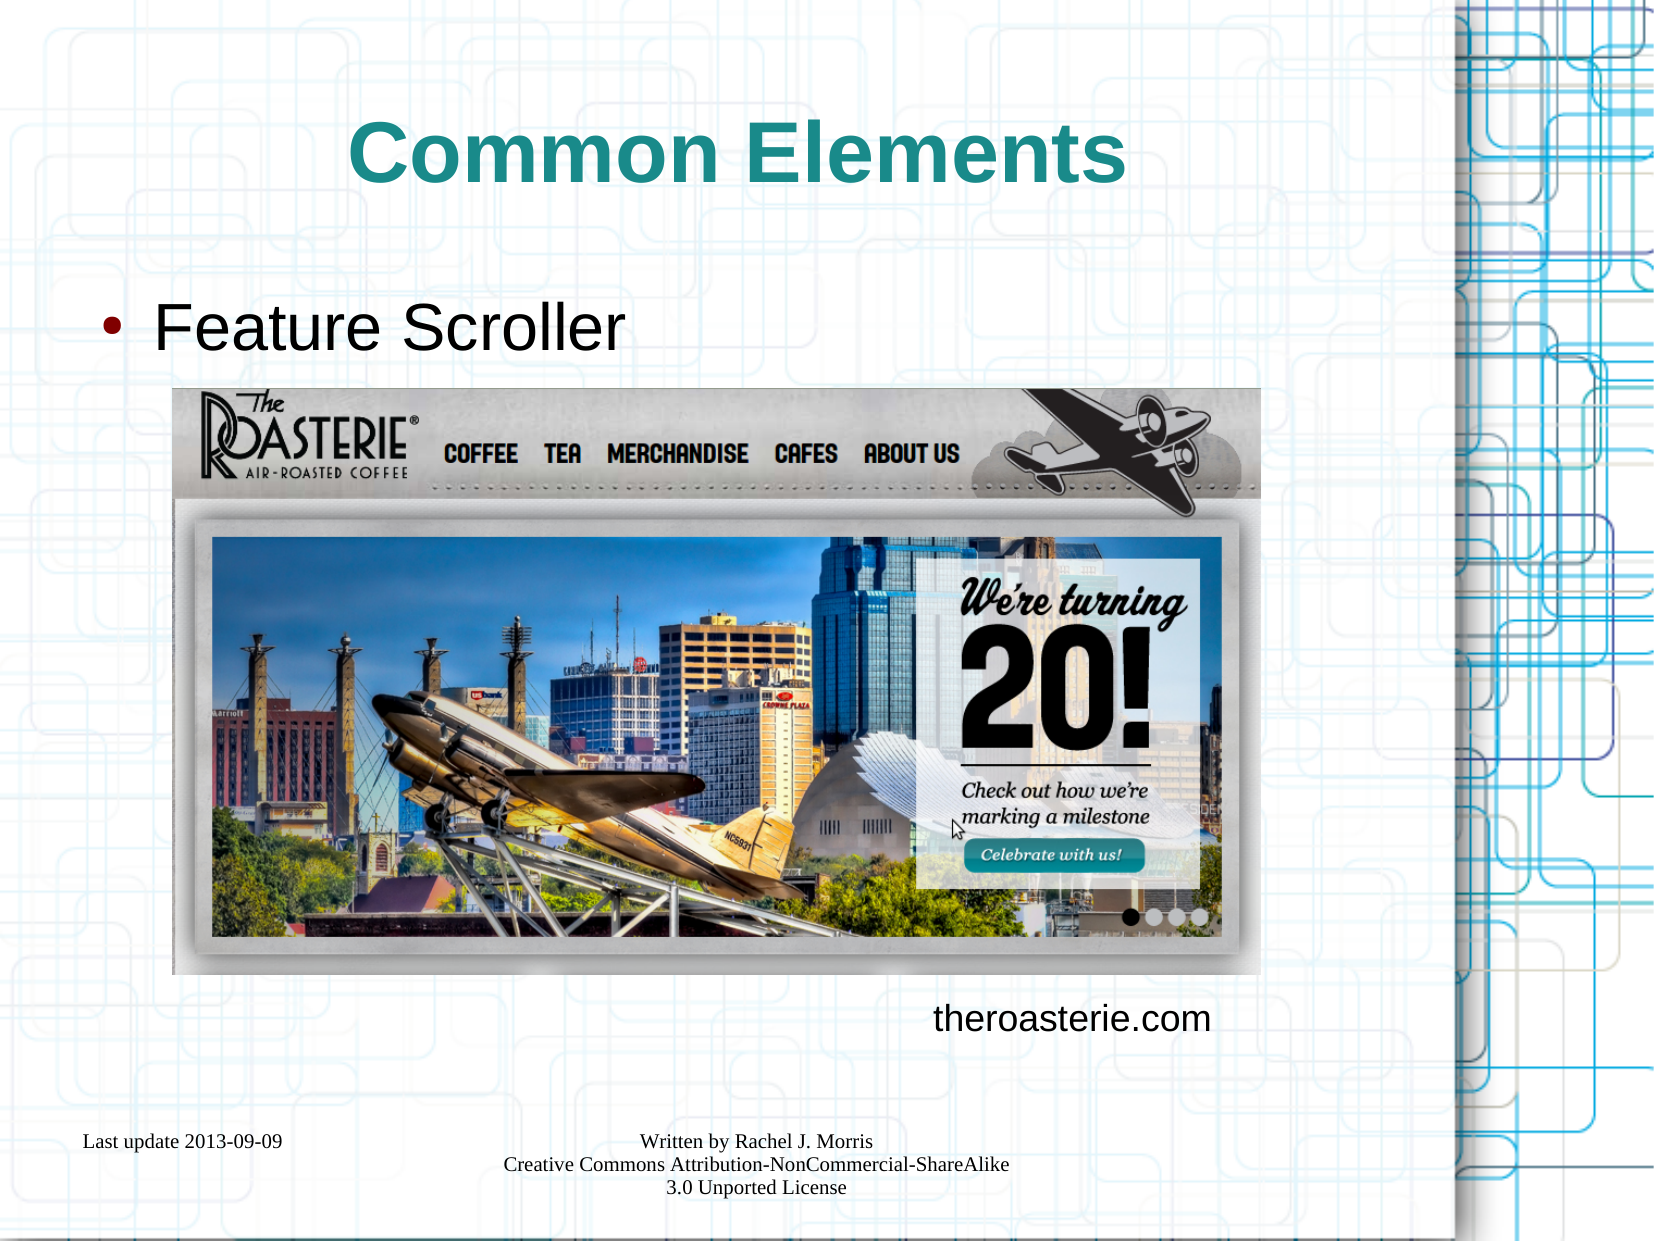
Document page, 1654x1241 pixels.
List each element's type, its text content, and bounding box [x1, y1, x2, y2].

text_box theroasterie.com [825, 990, 1321, 1047]
picture [0, 0, 1654, 1241]
title Common Elements [59, 49, 1418, 257]
list Feature Scroller [82, 290, 1418, 1010]
